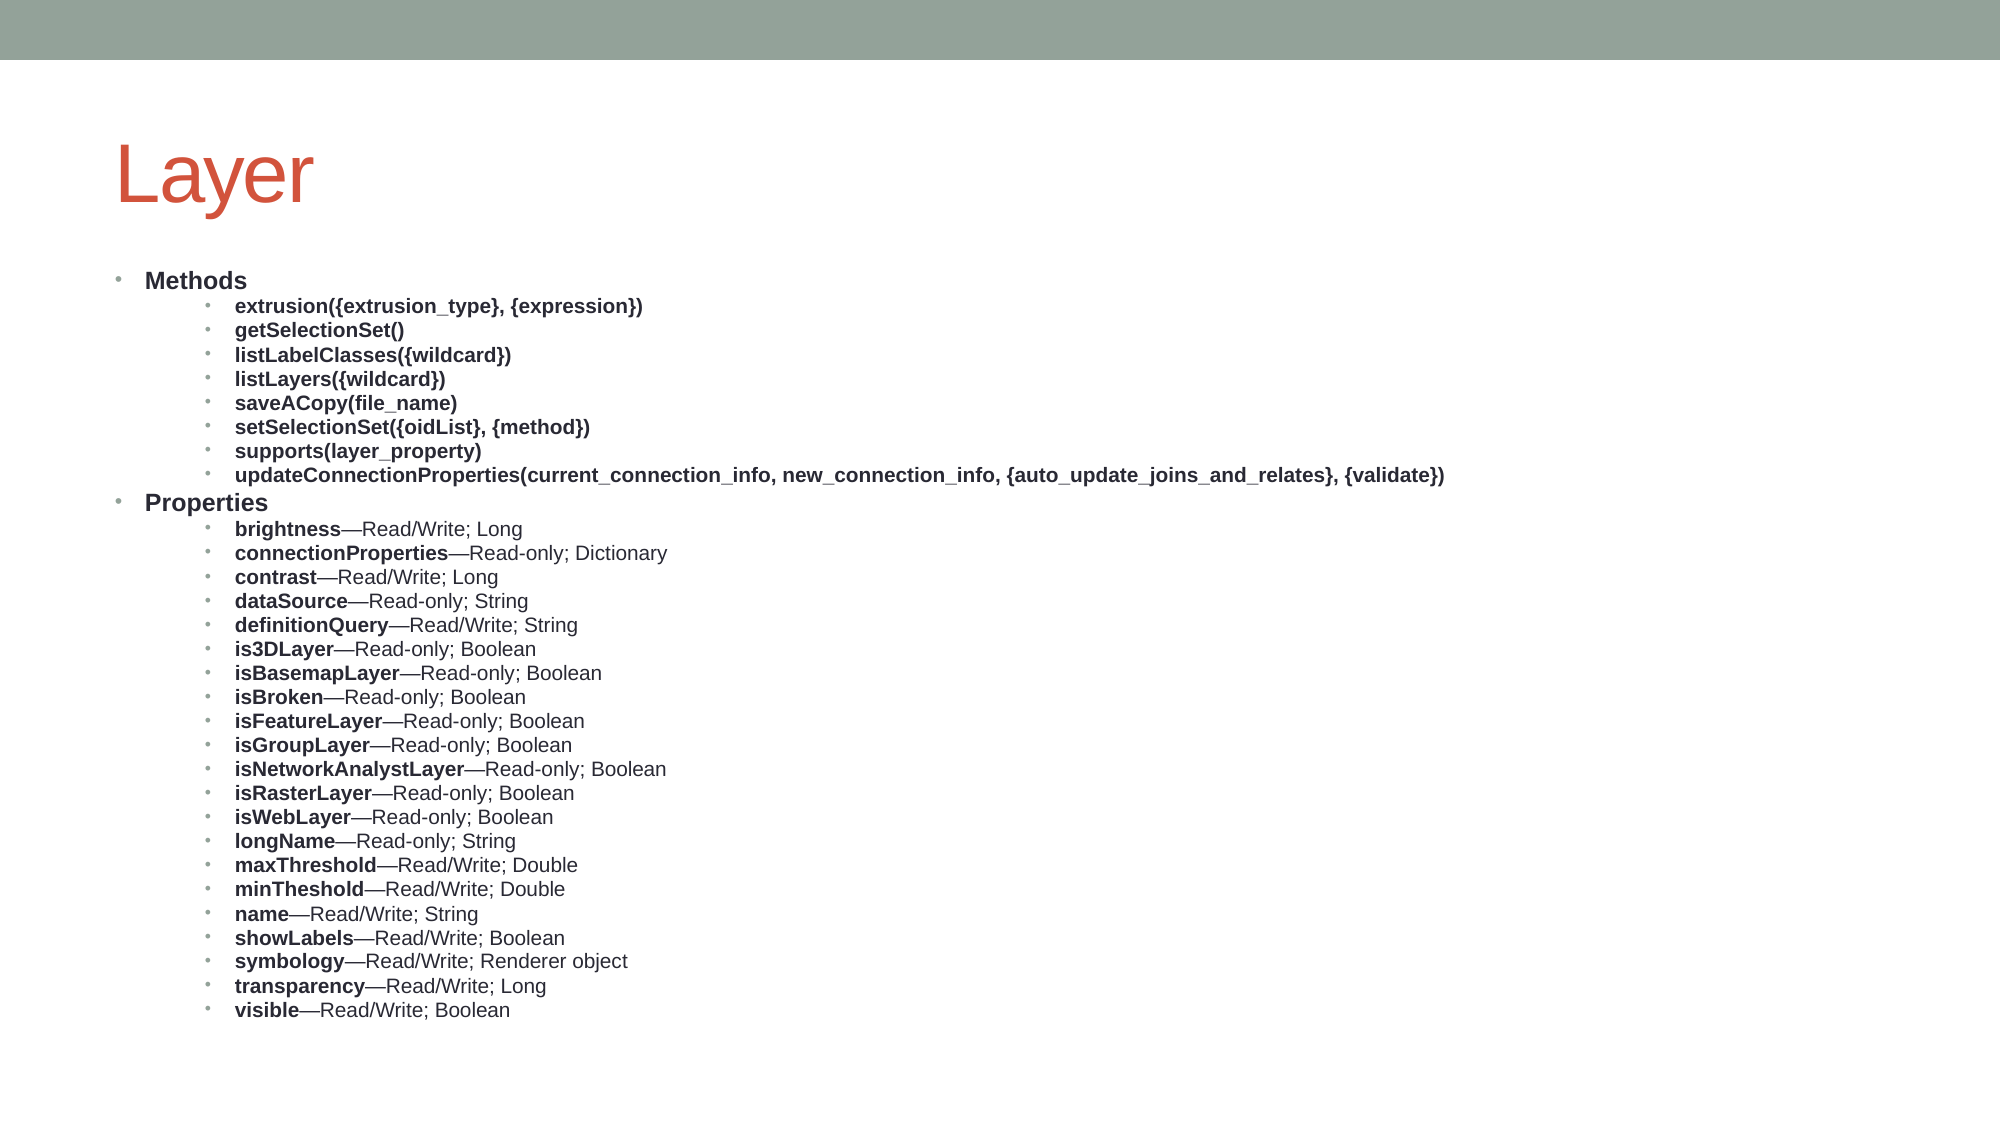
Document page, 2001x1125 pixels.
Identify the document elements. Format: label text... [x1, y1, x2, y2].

list Methods extrusion({extrusion_type}, {expression}) getSelectionSet() listLabelClasses({wildcard}) listLayers({wildcard}) saveACopy(file_name) setSelectionSet({oidList}, {method}) supports(layer_property) updateConnectionProperties(current_connection_info, new_connection_info, {auto_update_joins_and_relates}, {validate}) Properties brightness—Read/Write; Long connectionProperties—Read-only; Dictionary contrast—Read/Write; Long dataSource—Read-only; String definitionQuery—Read/Write; String is3DLayer—Read-only; Boolean isBasemapLayer—Read-only; Boolean isBroken—Read-only; Boolean isFeatureLayer—Read-only; Boolean isGroupLayer—Read-only; Boolean isNetworkAnalystLayer—Read-only; Boolean isRasterLayer—Read-only; Boolean isWebLayer—Read-only; Boolean longName—Read-only; String maxThreshold—Read/Write; Double minTheshold—Read/Write; Double name—Read/Write; String showLabels—Read/Write; Boolean symbology—Read/Write; Renderer object transparency—Read/Write; Long visible—Read/Write; Boolean [99, 262, 1900, 1063]
title Layer [99, 87, 1900, 251]
